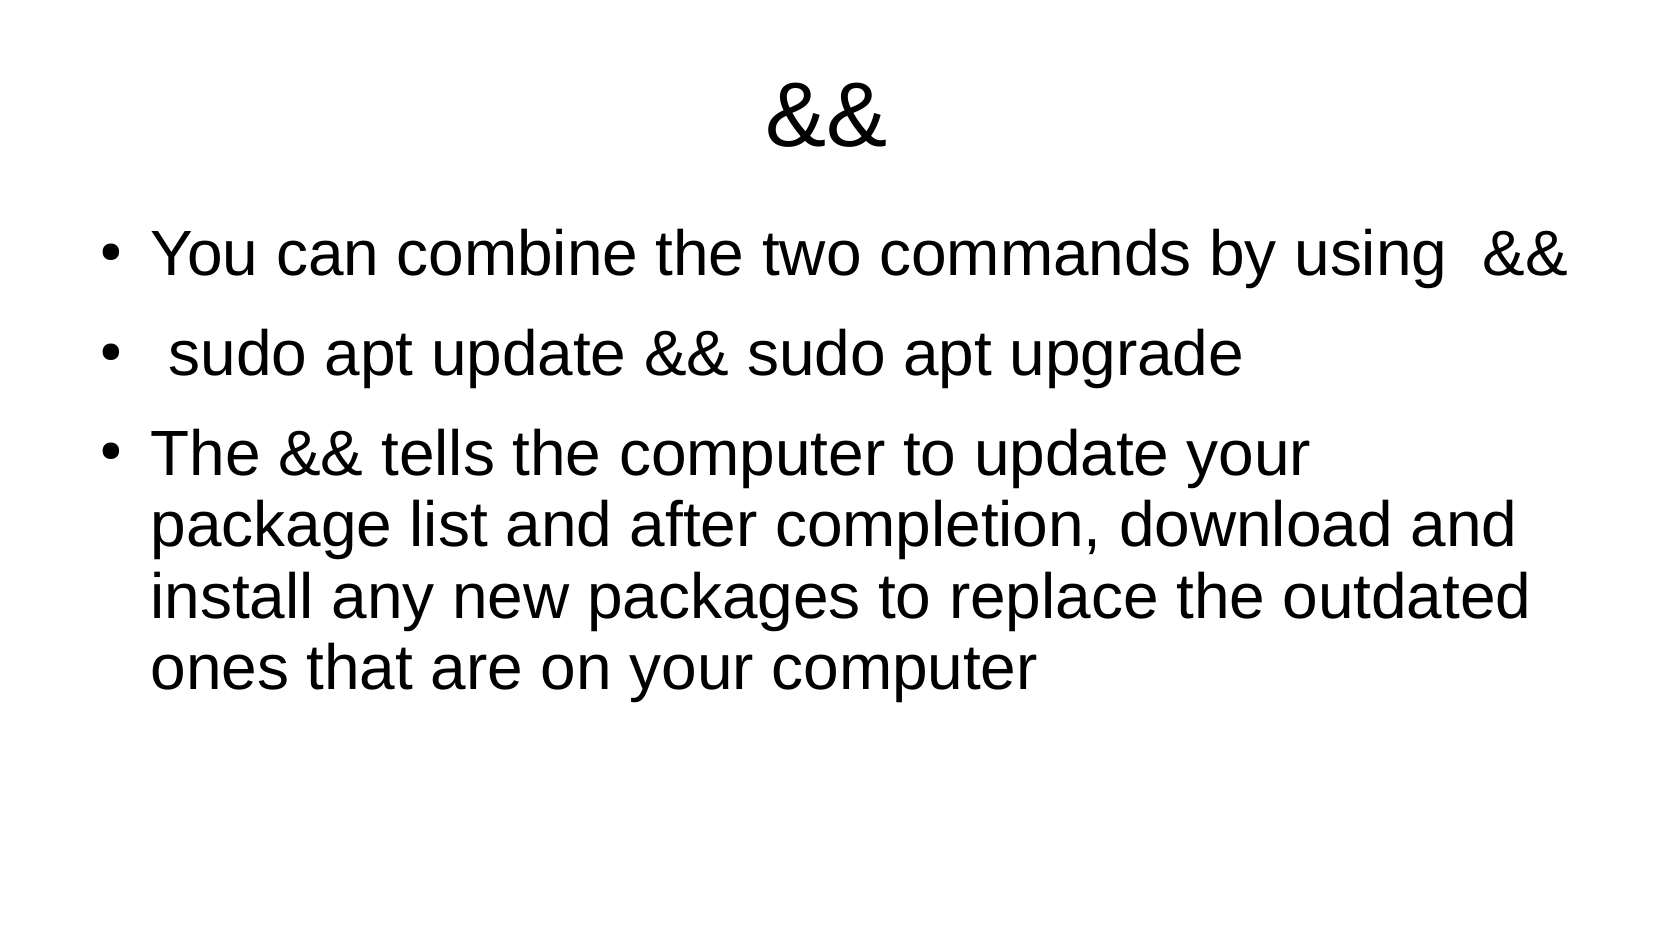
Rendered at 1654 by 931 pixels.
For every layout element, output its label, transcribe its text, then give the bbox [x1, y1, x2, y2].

list You can combine the two commands by using && sudo apt update && sudo apt upgrade The && tells the computer to update your package list and after completion, download and install any new packages to replace the outdated ones that are on your computer [82, 217, 1571, 758]
title && [82, 37, 1571, 193]
